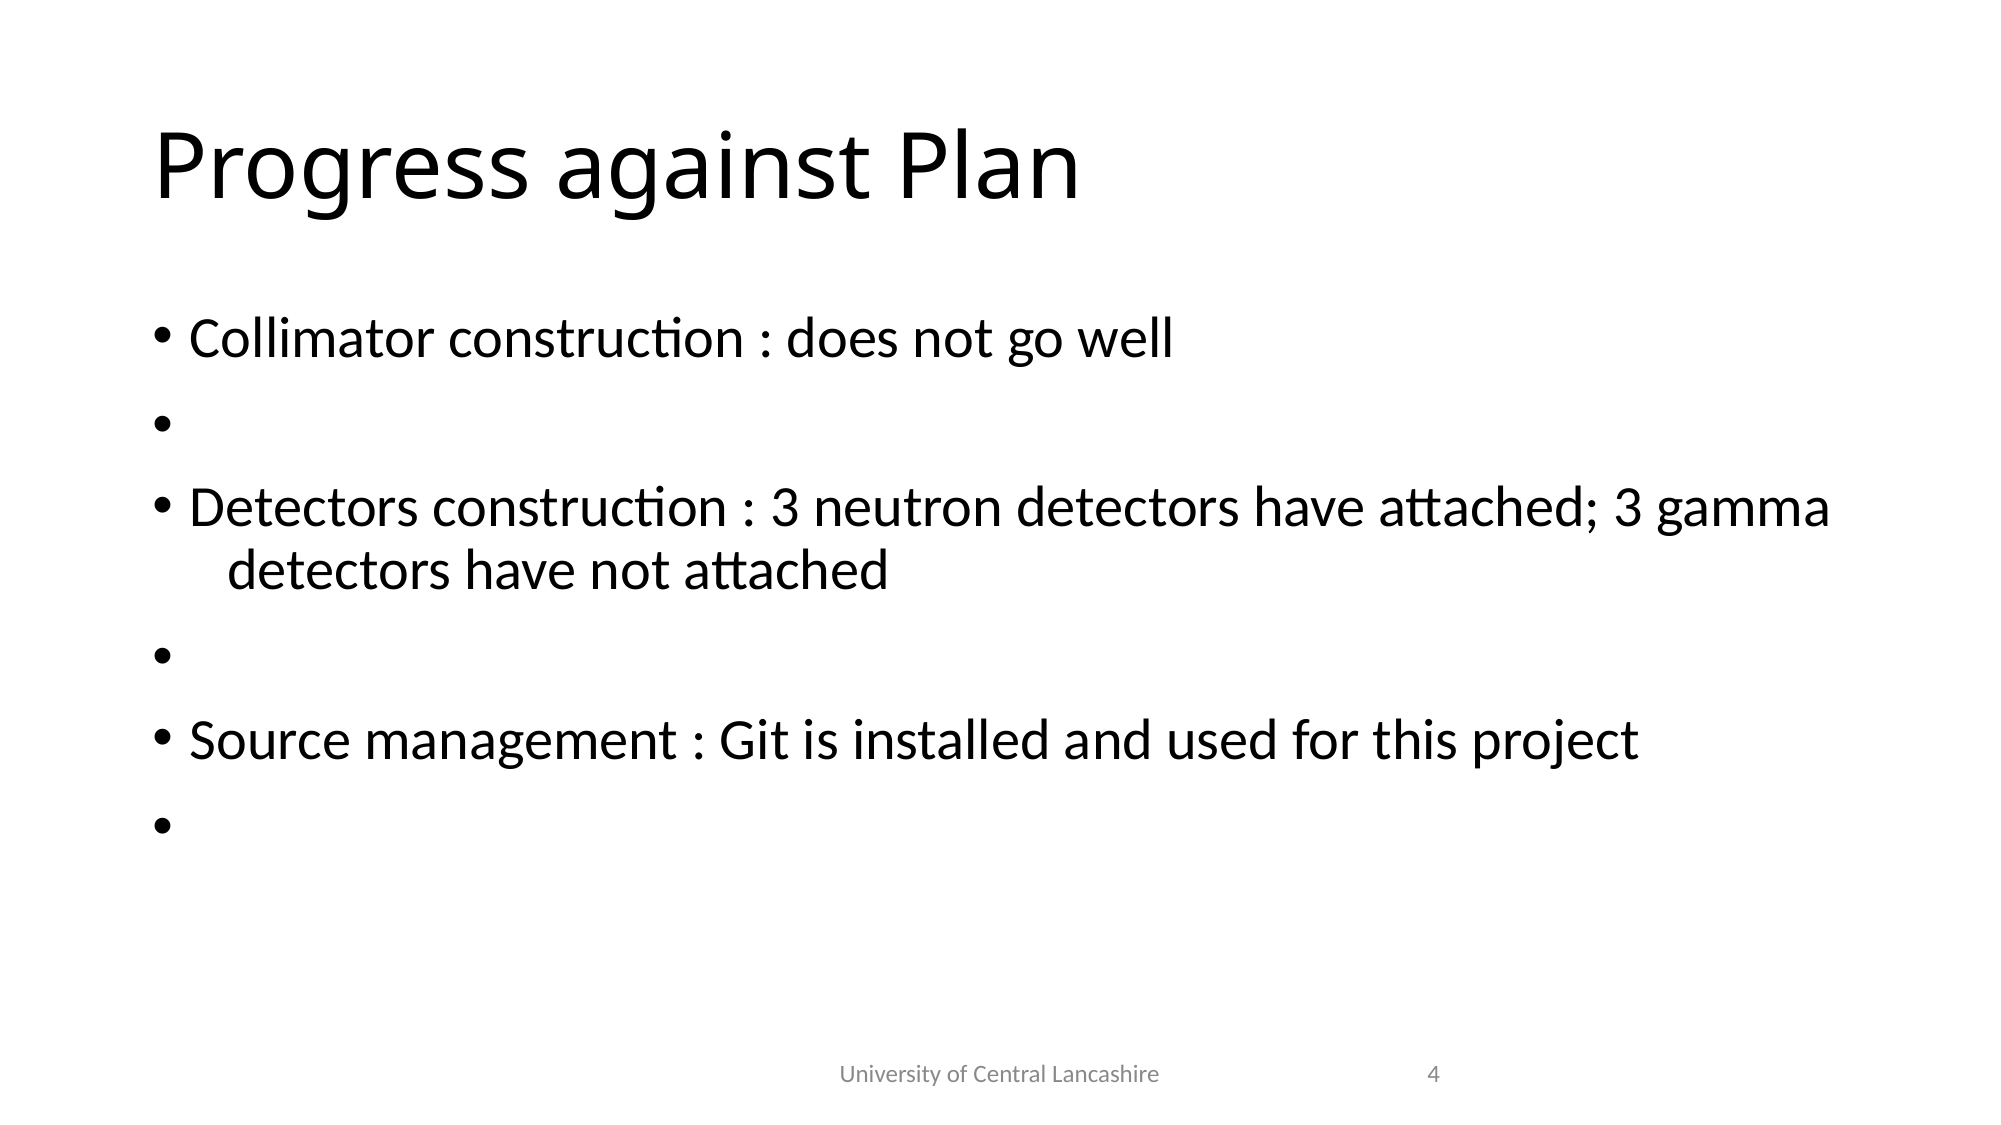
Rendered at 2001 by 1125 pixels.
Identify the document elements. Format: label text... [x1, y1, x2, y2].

text_box [1412, 1042, 1863, 1103]
title Progress against Plan [137, 59, 1863, 278]
text_box University of Central Lancashire [662, 1042, 1338, 1103]
list Collimator construction : does not go well Detectors construction : 3 neutron detectors have attached; 3 gamma detectors have not attached Source management : Git is installed and used for this project [137, 299, 1863, 1014]
